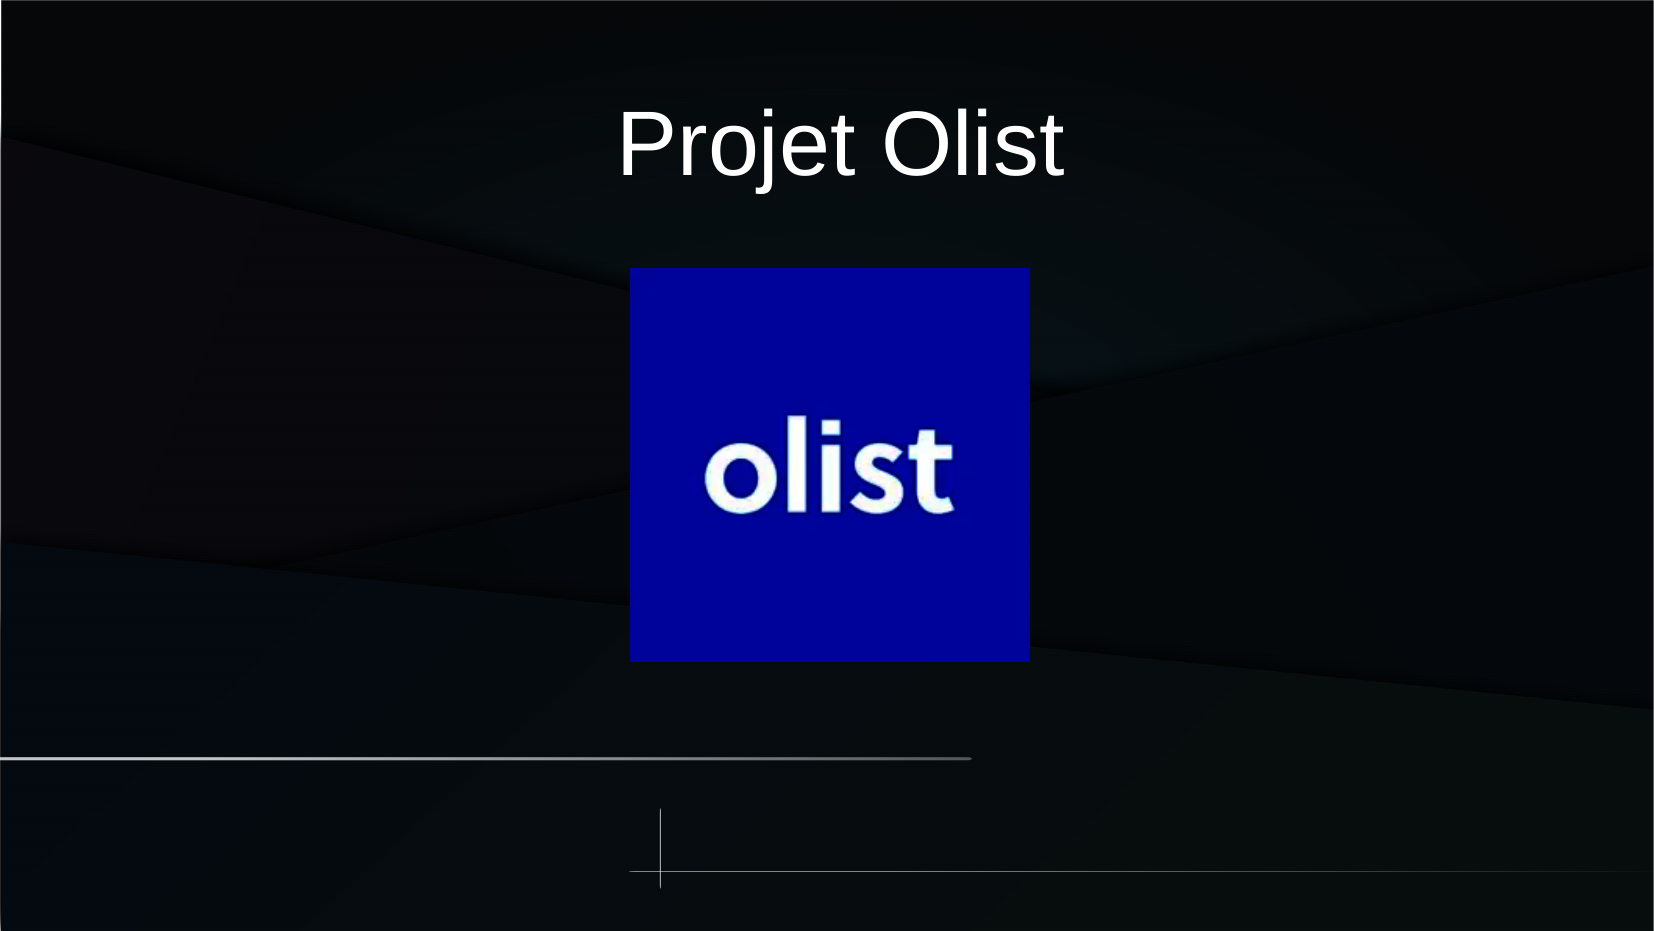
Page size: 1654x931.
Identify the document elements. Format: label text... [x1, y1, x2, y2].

picture [0, 0, 1654, 931]
title Projet Olist [90, 90, 1567, 199]
